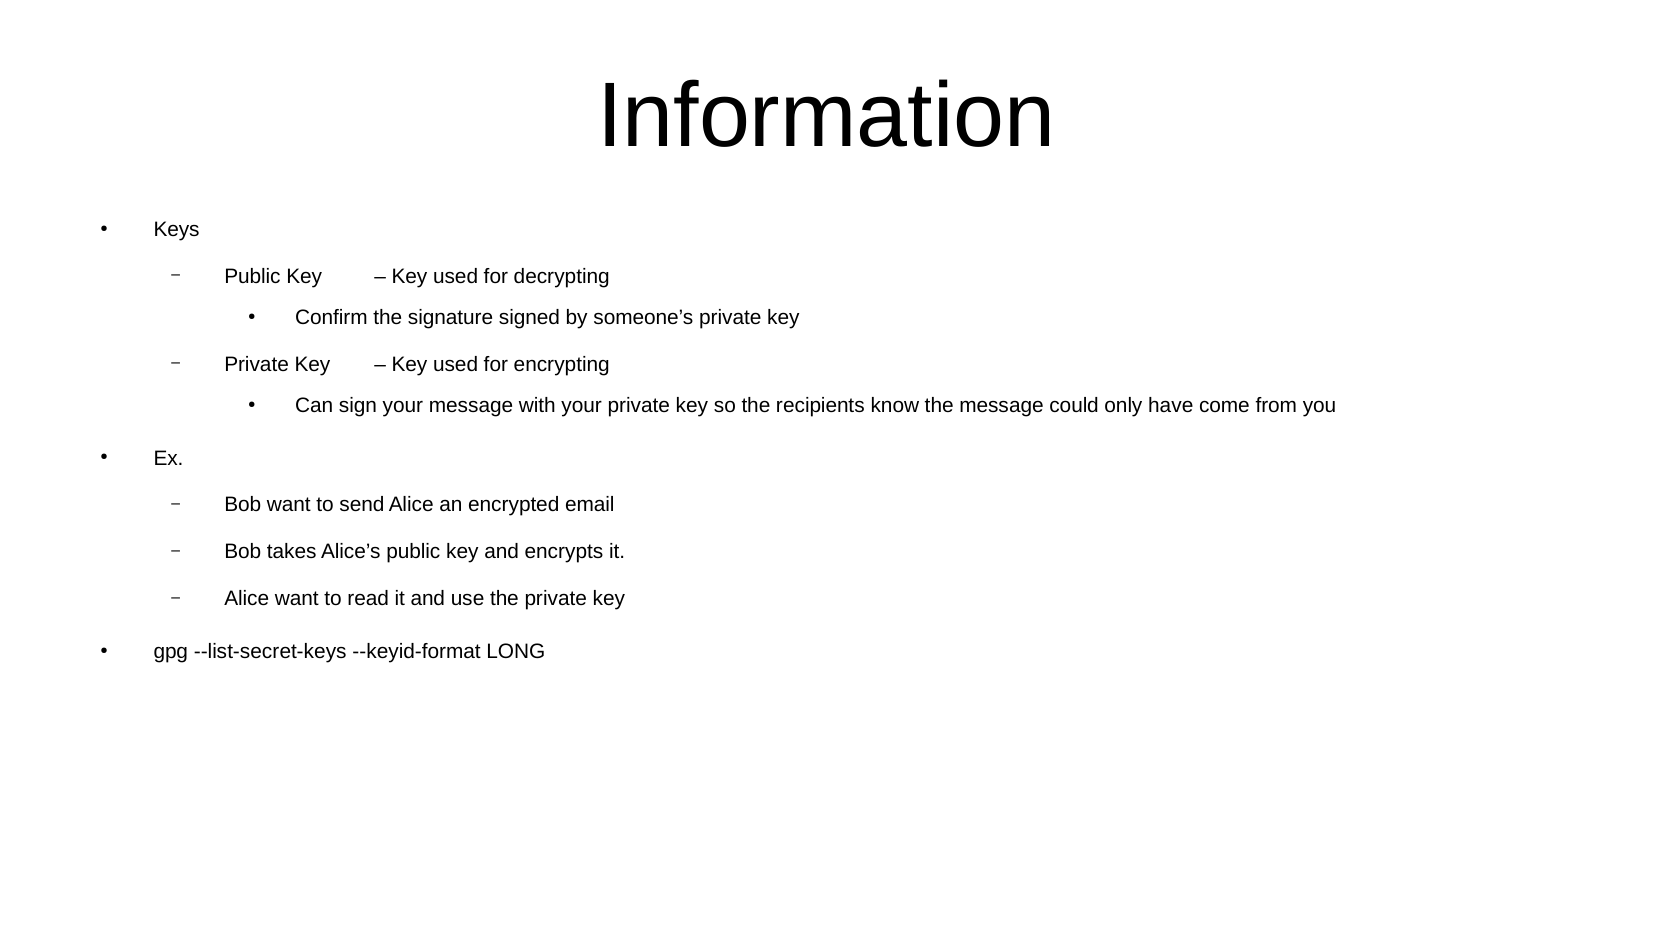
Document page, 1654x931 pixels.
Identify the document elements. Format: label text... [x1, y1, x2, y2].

list Keys Public Key – Key used for decrypting Confirm the signature signed by someone’s private key Private Key – Key used for encrypting Can sign your message with your private key so the recipients know the message could only have come from you Ex. Bob want to send Alice an encrypted email Bob takes Alice’s public key and encrypts it. Alice want to read it and use the private key gpg --list-secret-keys --keyid-format LONG [82, 217, 1571, 758]
title Information [82, 37, 1571, 193]
